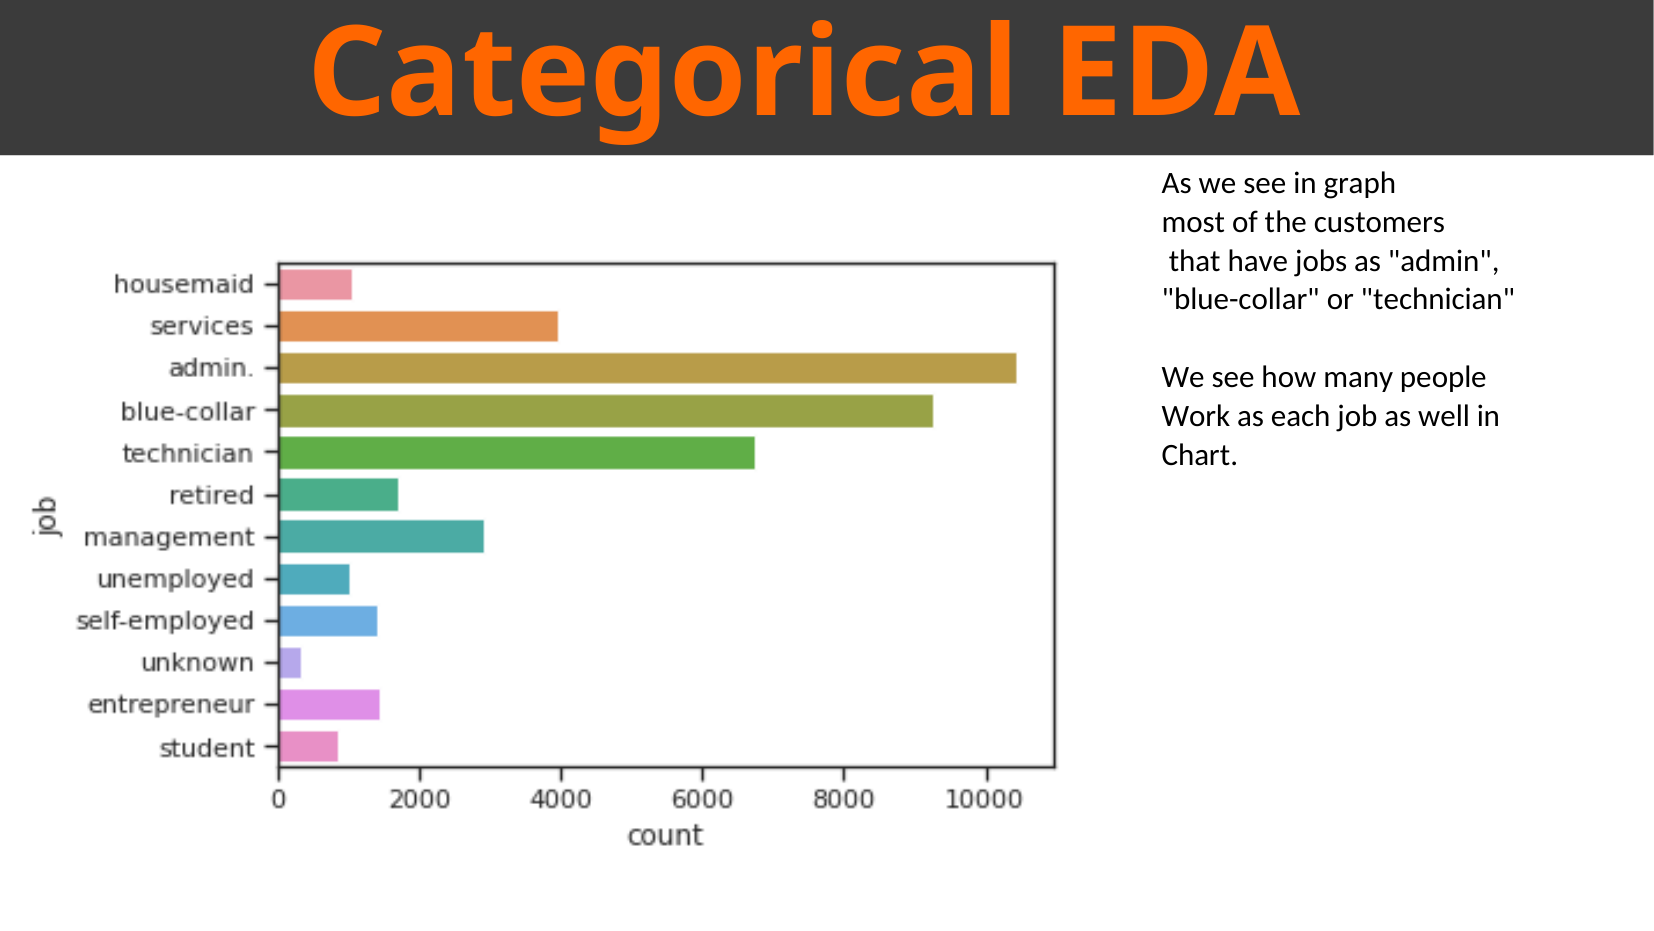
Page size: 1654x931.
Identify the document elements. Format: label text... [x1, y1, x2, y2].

picture [19, 247, 1068, 869]
text_box Categorical EDA [0, 0, 1654, 156]
text_box As we see in graph most of the customers that have jobs as "admin", "blue-collar" or "technician" We see how many people Work as each job as well in Chart. [1146, 154, 1644, 373]
